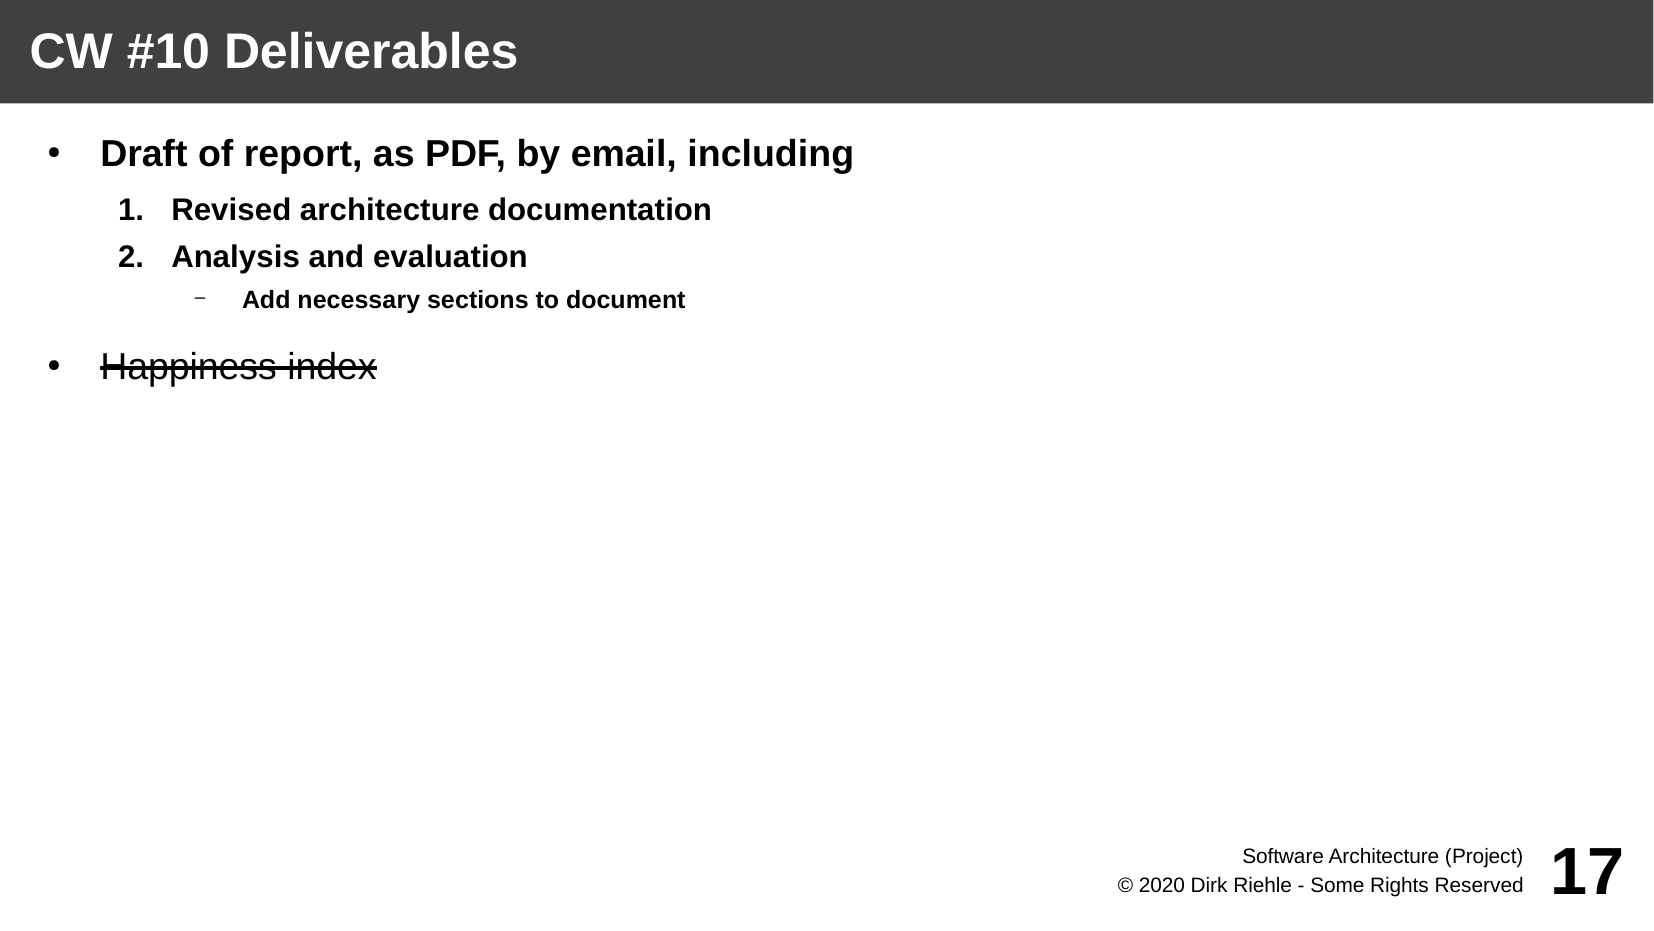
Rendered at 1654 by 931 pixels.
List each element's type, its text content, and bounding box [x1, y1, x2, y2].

list Draft of report, as PDF, by email, including Revised architecture documentation Analysis and evaluation Add necessary sections to document Happiness index [29, 132, 1625, 813]
title CW #10 Deliverables [0, 0, 1654, 104]
